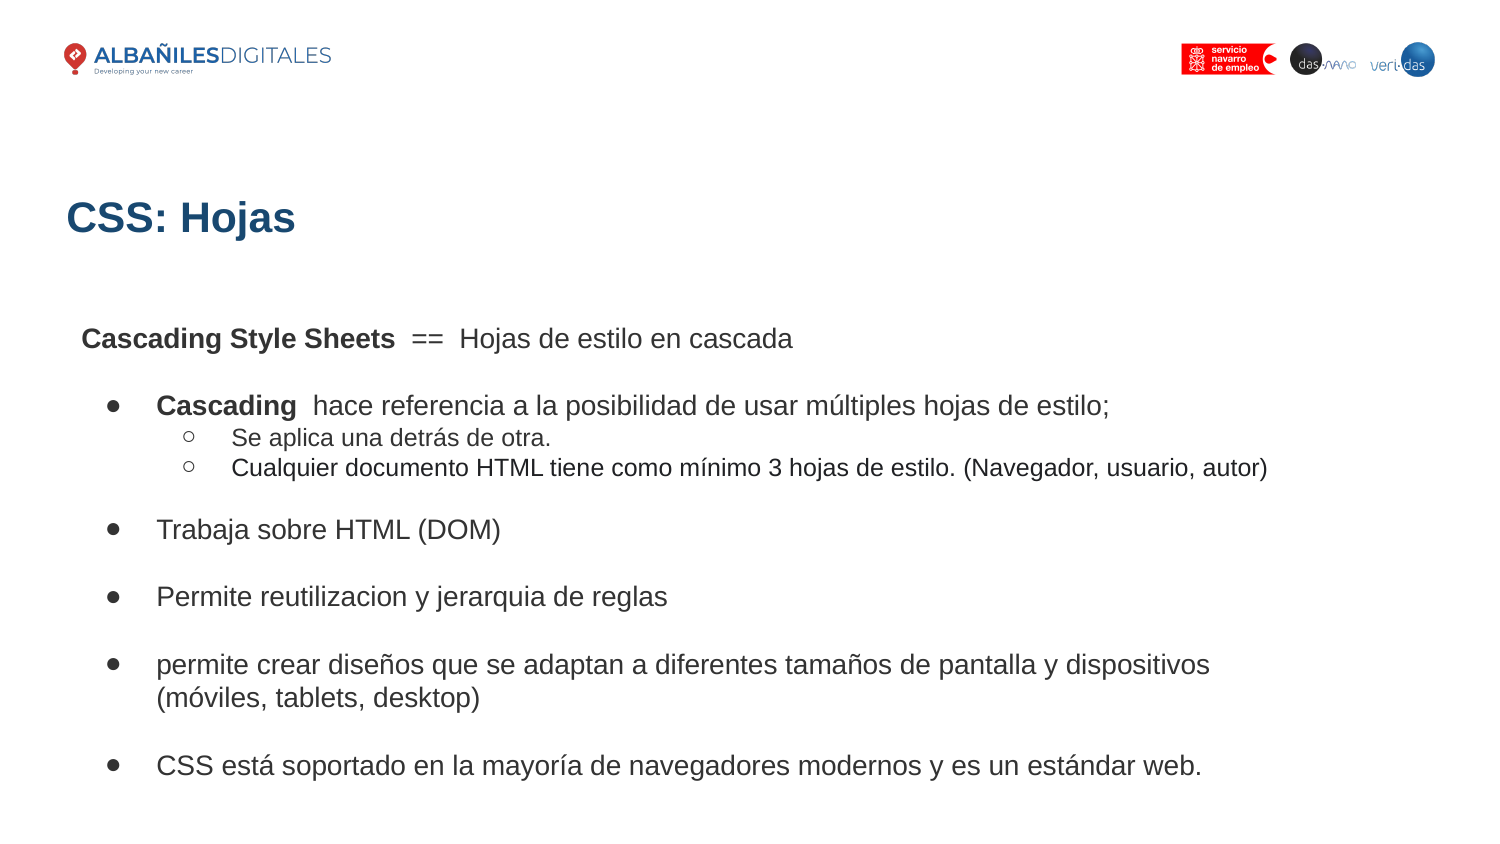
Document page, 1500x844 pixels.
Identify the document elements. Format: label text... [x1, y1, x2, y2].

picture [1370, 42, 1435, 77]
text_box Cascading Style Sheets == Hojas de estilo en cascada Cascading hace referencia a la posibilidad de usar múltiples hojas de estilo; Se aplica una detrás de otra. Cualquier documento HTML tiene como mínimo 3 hojas de estilo. (Navegador, usuario, autor) Trabaja sobre HTML (DOM) Permite reutilizacion y jerarquia de reglas permite crear diseños que se adaptan a diferentes tamaños de pantalla y dispositivos (móviles, tablets, desktop) CSS está soportado en la mayoría de navegadores modernos y es un estándar web. [66, 271, 1326, 844]
picture [64, 43, 332, 75]
picture [1290, 43, 1356, 75]
text_box CSS: Hojas [66, 179, 728, 271]
picture [1181, 43, 1277, 75]
